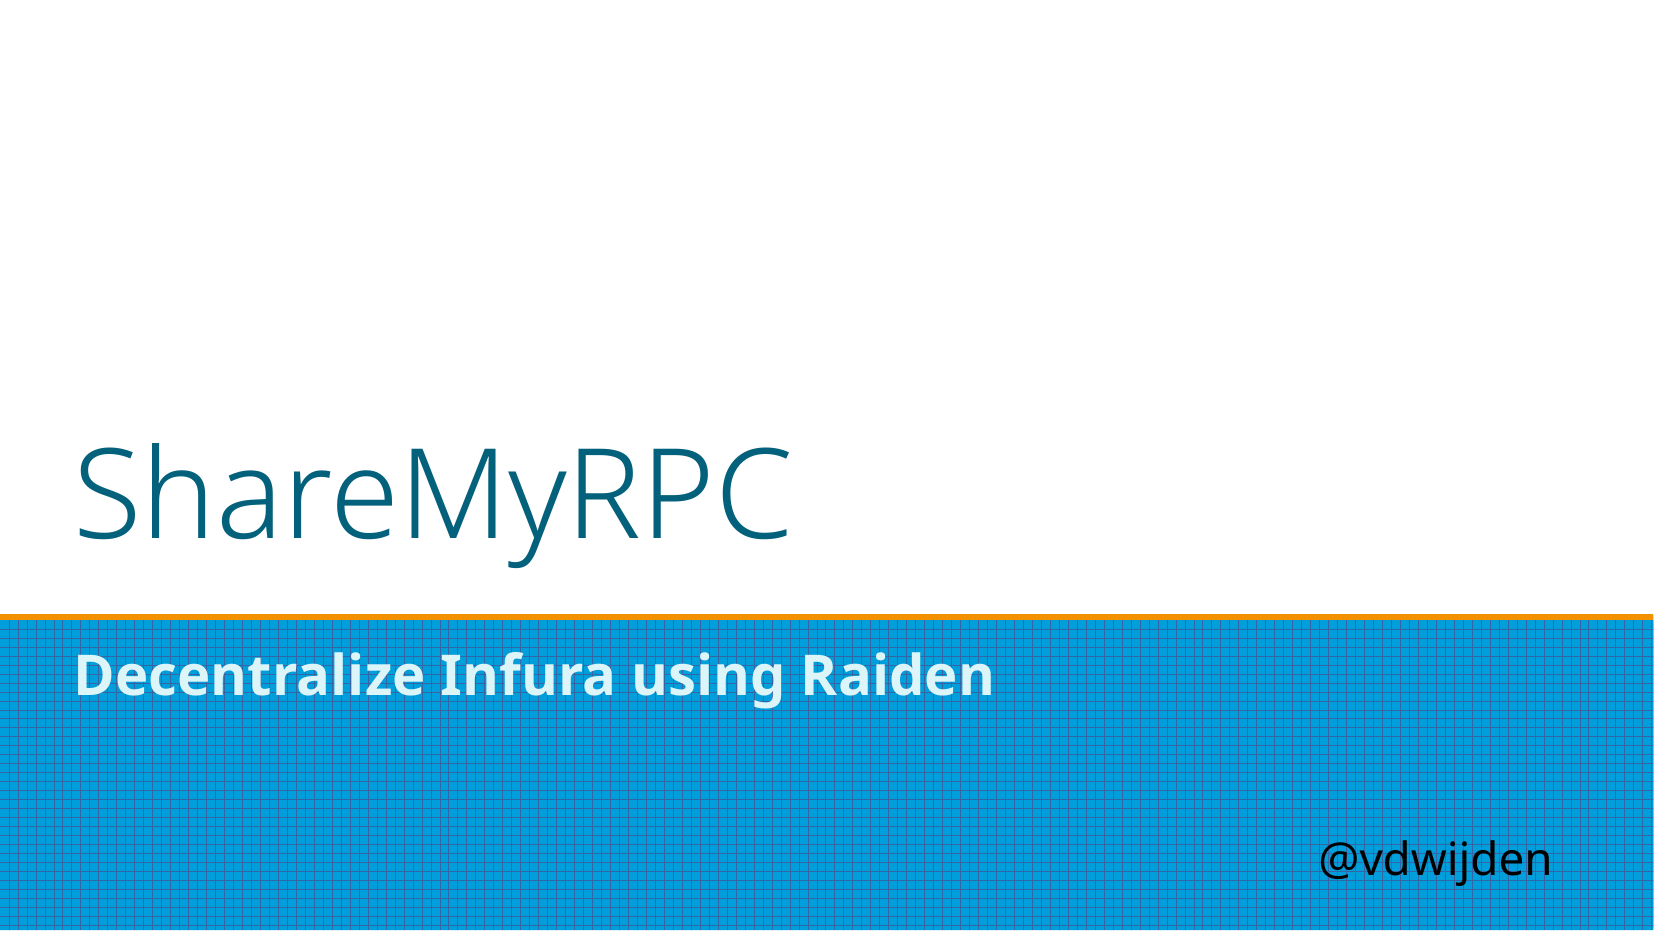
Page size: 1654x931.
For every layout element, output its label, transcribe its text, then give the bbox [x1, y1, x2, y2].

title ShareMyRPC [73, 44, 1551, 576]
text_box @vdwijden [1312, 825, 1576, 891]
subtitle Decentralize Infura using Raiden [73, 634, 1551, 827]
